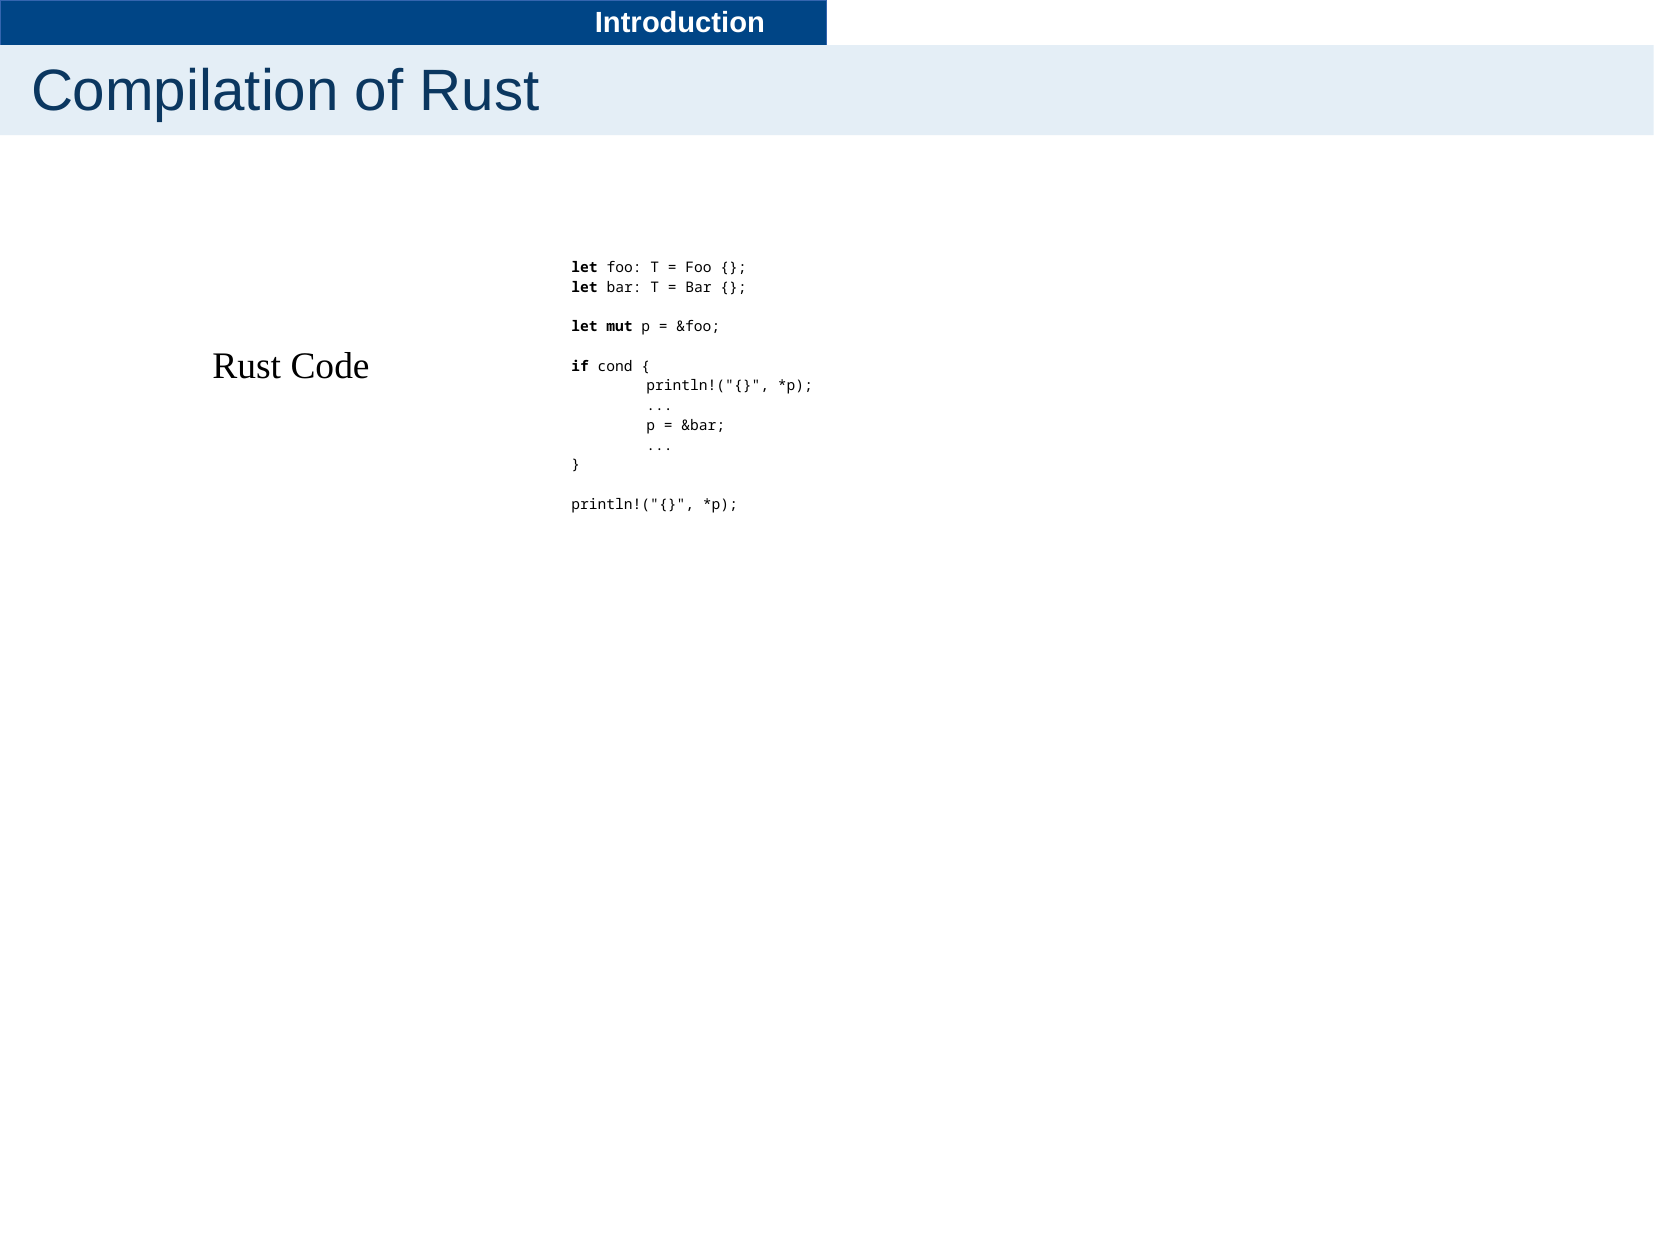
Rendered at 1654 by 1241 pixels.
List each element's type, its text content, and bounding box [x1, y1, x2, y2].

title Introduction [0, 0, 766, 45]
text_box Rust Code [197, 337, 405, 395]
text_box let foo: T = Foo {}; let bar: T = Bar {}; let mut p = &foo; if cond { println!("{}", *p); ... p = &bar; ... } println!("{}", *p); [556, 249, 828, 493]
text_box Compilation of Rust [0, 45, 1654, 136]
